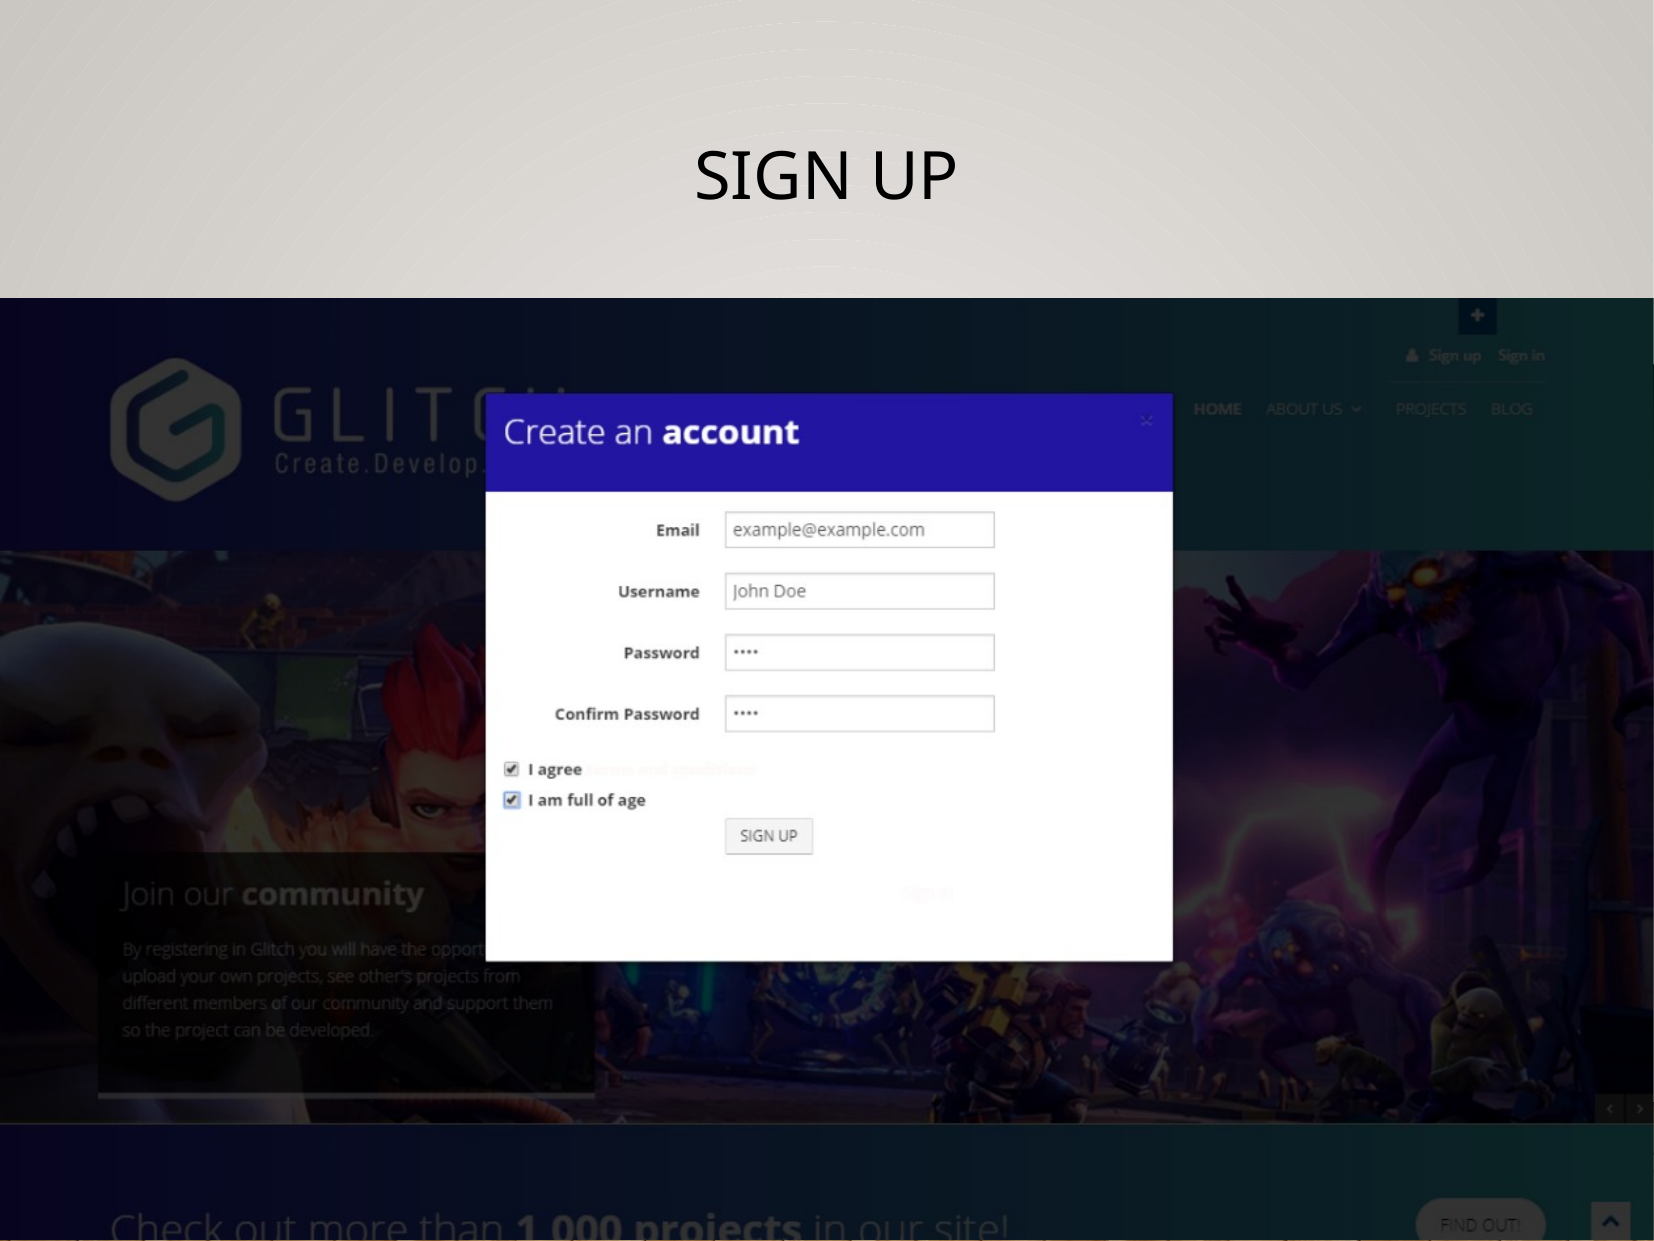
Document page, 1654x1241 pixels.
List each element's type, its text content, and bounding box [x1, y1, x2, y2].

picture [0, 298, 1654, 1240]
title Sign up [120, 134, 1533, 223]
